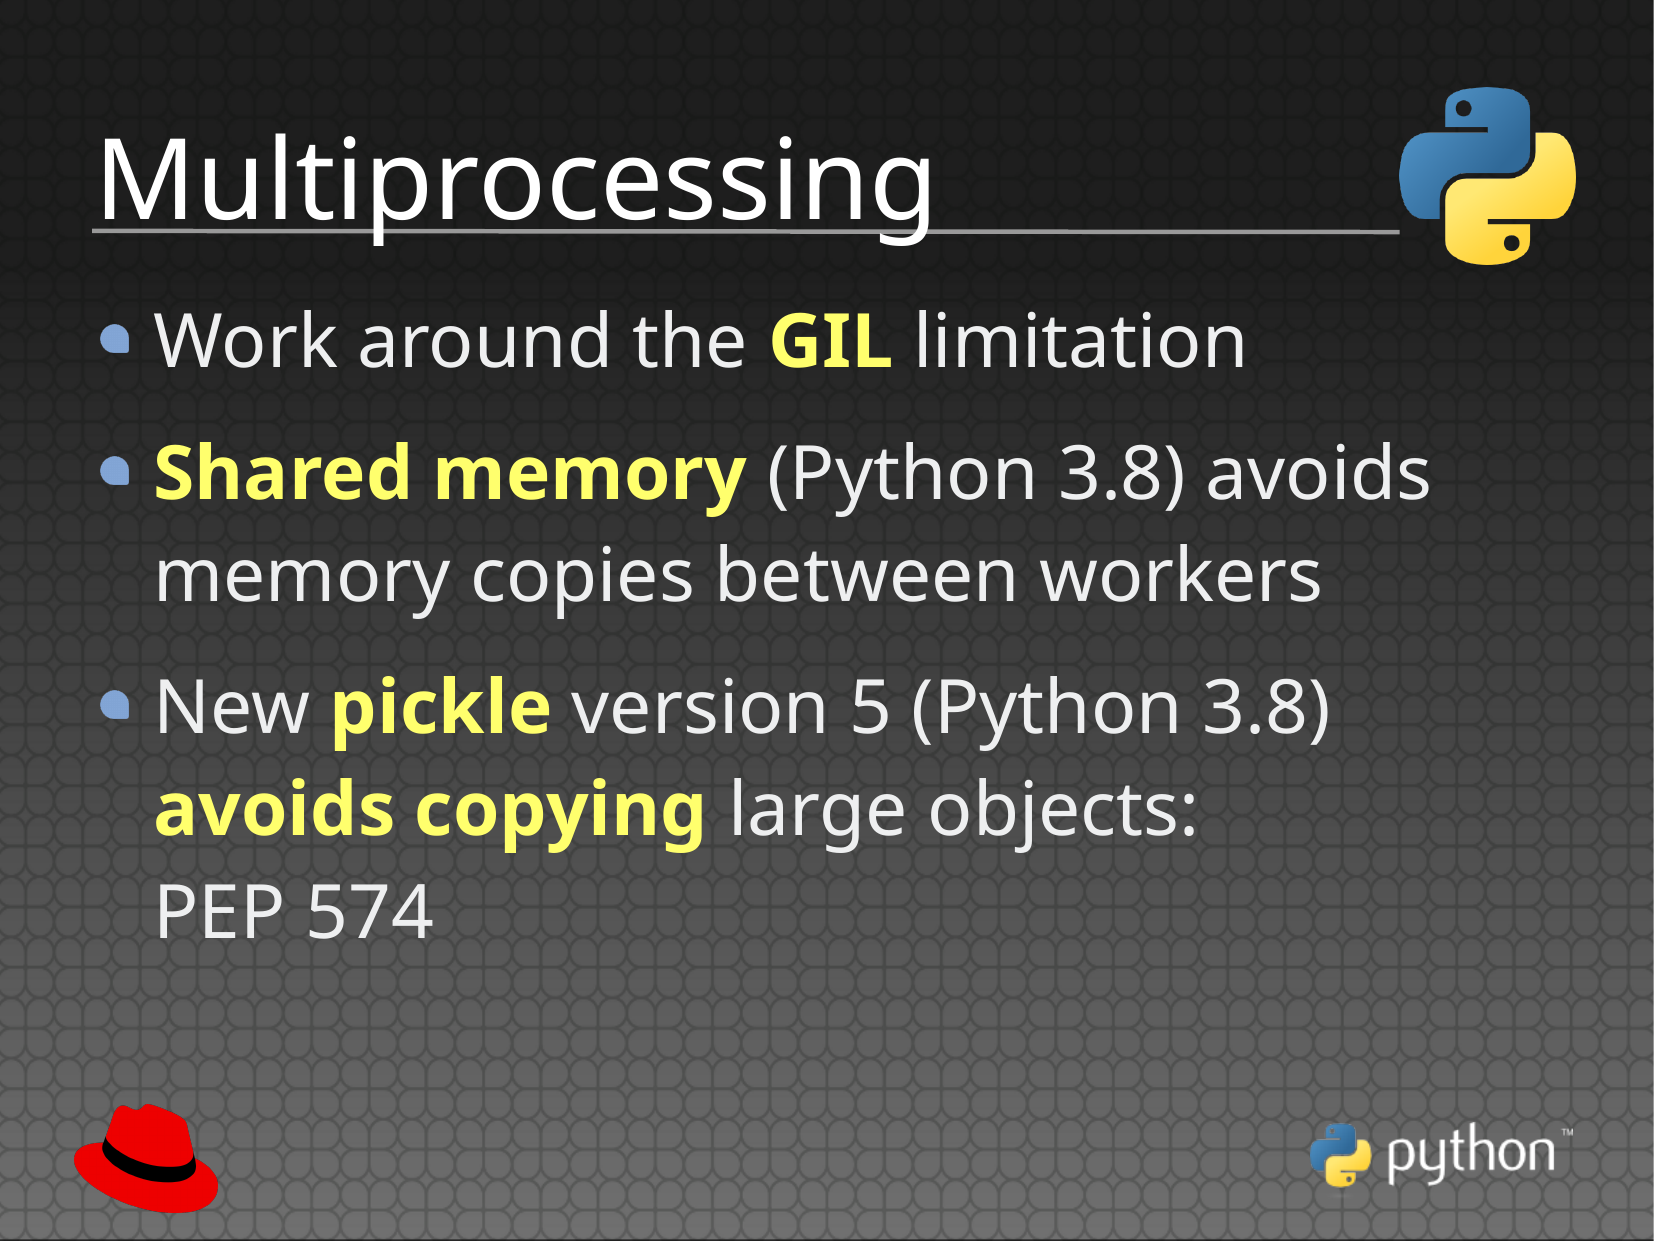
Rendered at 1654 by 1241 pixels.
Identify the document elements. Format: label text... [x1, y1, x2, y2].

title Multiprocessing [94, 100, 1426, 251]
picture [0, 0, 1654, 1241]
list Work around the GIL limitation Shared memory (Python 3.8) avoids memory copies between workers New pickle version 5 (Python 3.8) avoids copying large objects: PEP 574 [82, 287, 1571, 1028]
